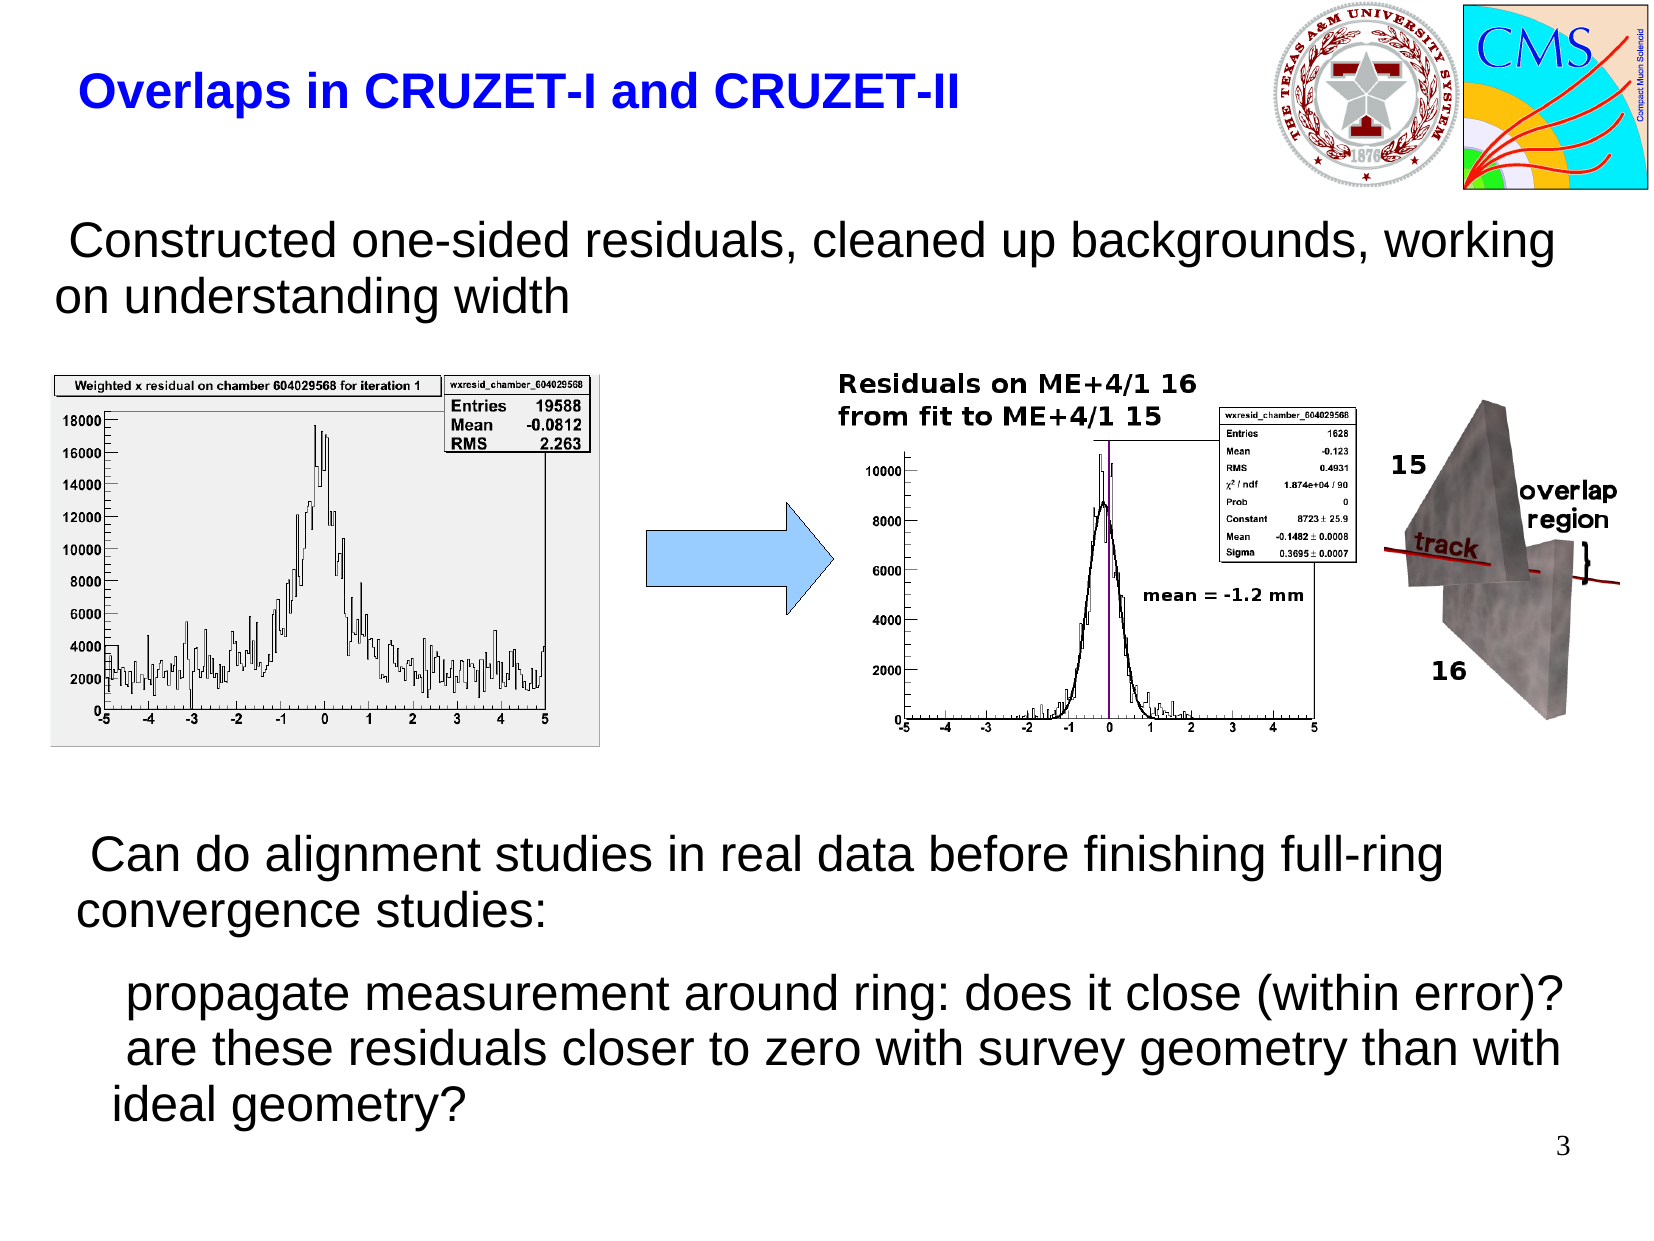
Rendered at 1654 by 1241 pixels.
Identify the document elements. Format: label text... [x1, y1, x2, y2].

picture [1271, 0, 1461, 188]
text_box [646, 502, 834, 615]
picture [1462, 4, 1649, 190]
text_box Can do alignment studies in real data before finishing full-ring convergence studies: [61, 819, 1562, 958]
text_box Overlaps in CRUZET-I and CRUZET-II [63, 55, 977, 135]
picture [825, 347, 1649, 761]
text_box propagate measurement around ring: does it close (within error)? are these residuals closer to zero with survey geometry than with ideal geometry? [96, 957, 1601, 1159]
text_box Constructed one-sided residuals, cleaned up backgrounds, working on understanding width [39, 205, 1576, 345]
picture [49, 373, 601, 747]
